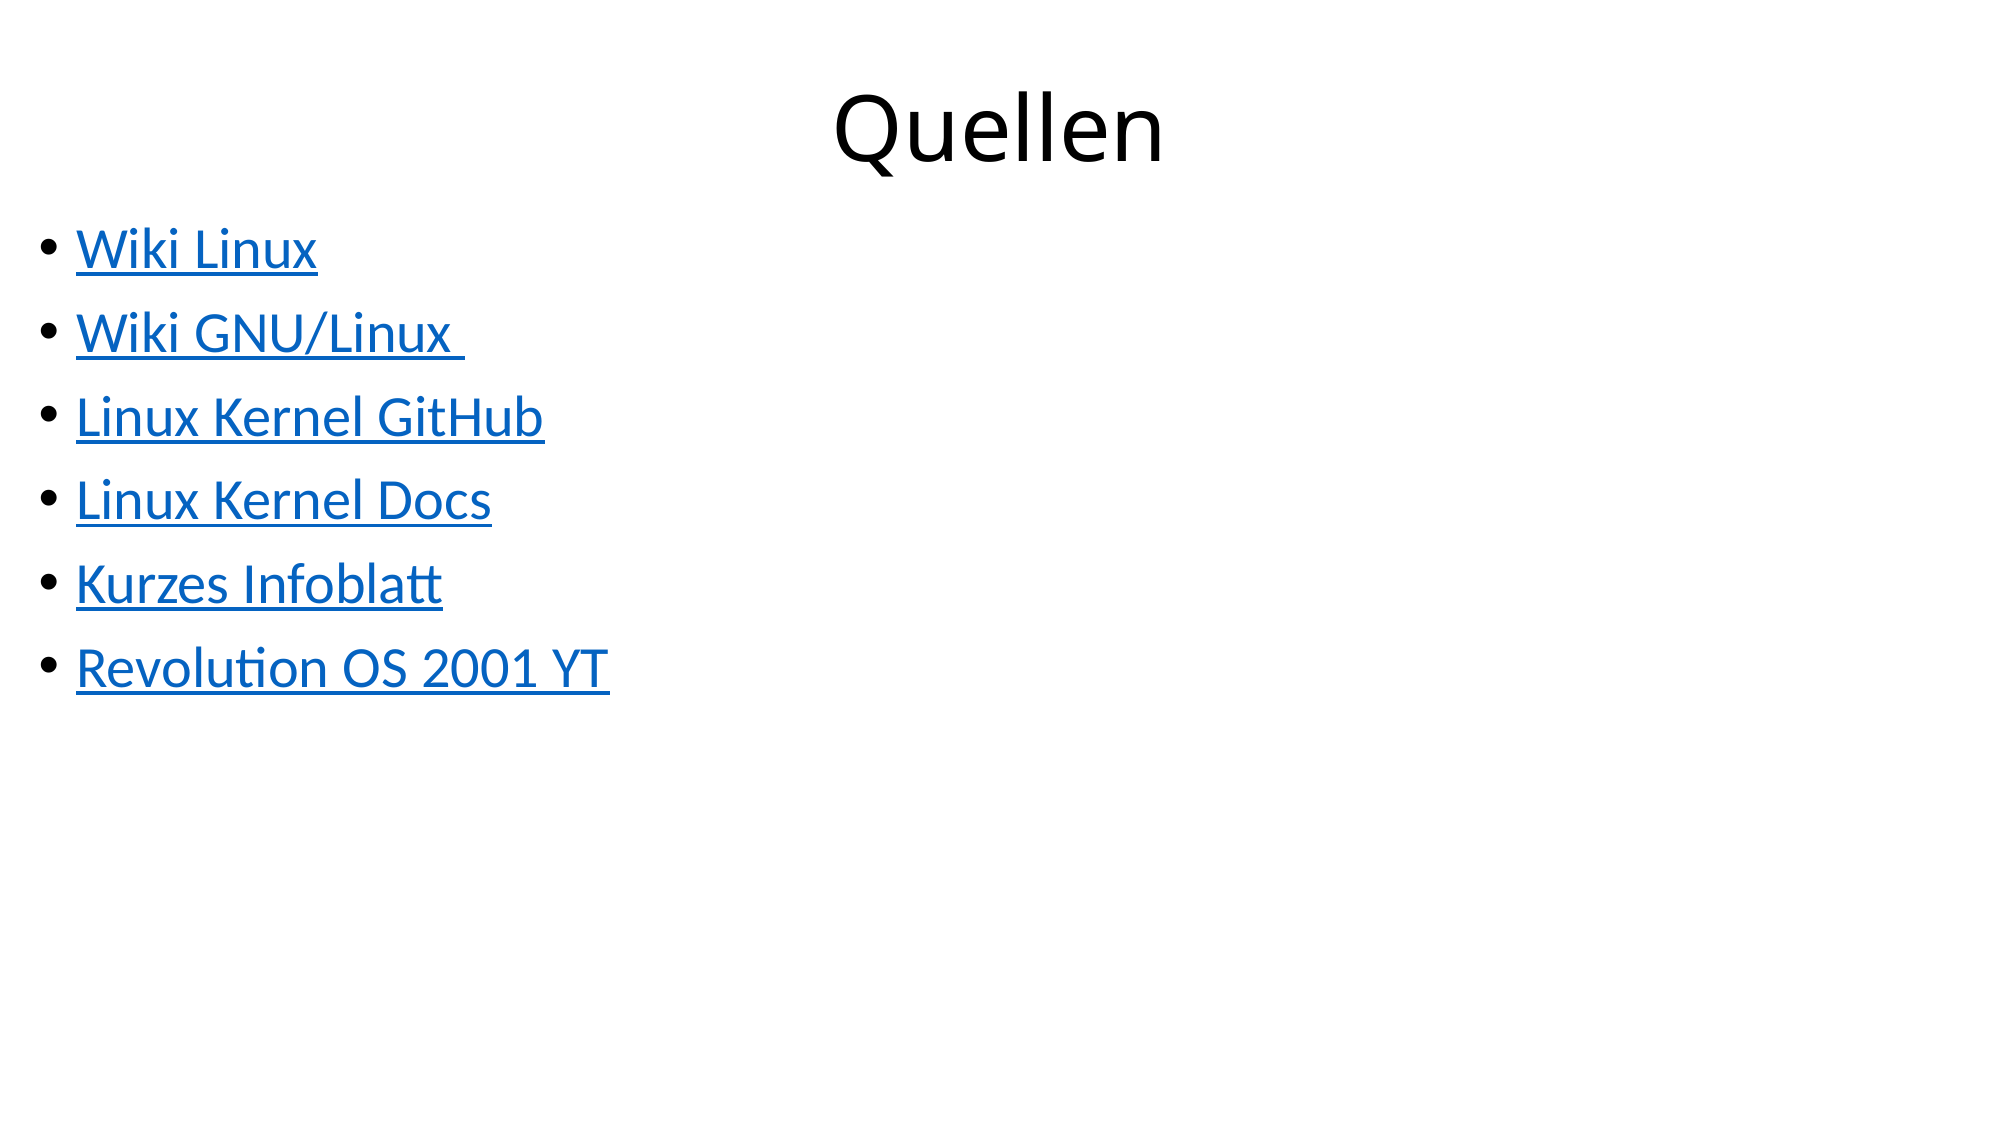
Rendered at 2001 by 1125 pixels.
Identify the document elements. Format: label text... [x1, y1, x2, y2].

title Quellen [137, 23, 1863, 210]
list Wiki Linux Wiki GNU/Linux Linux Kernel GitHub Linux Kernel Docs Kurzes Infoblatt Revolution OS 2001 YT [23, 210, 1977, 1102]
